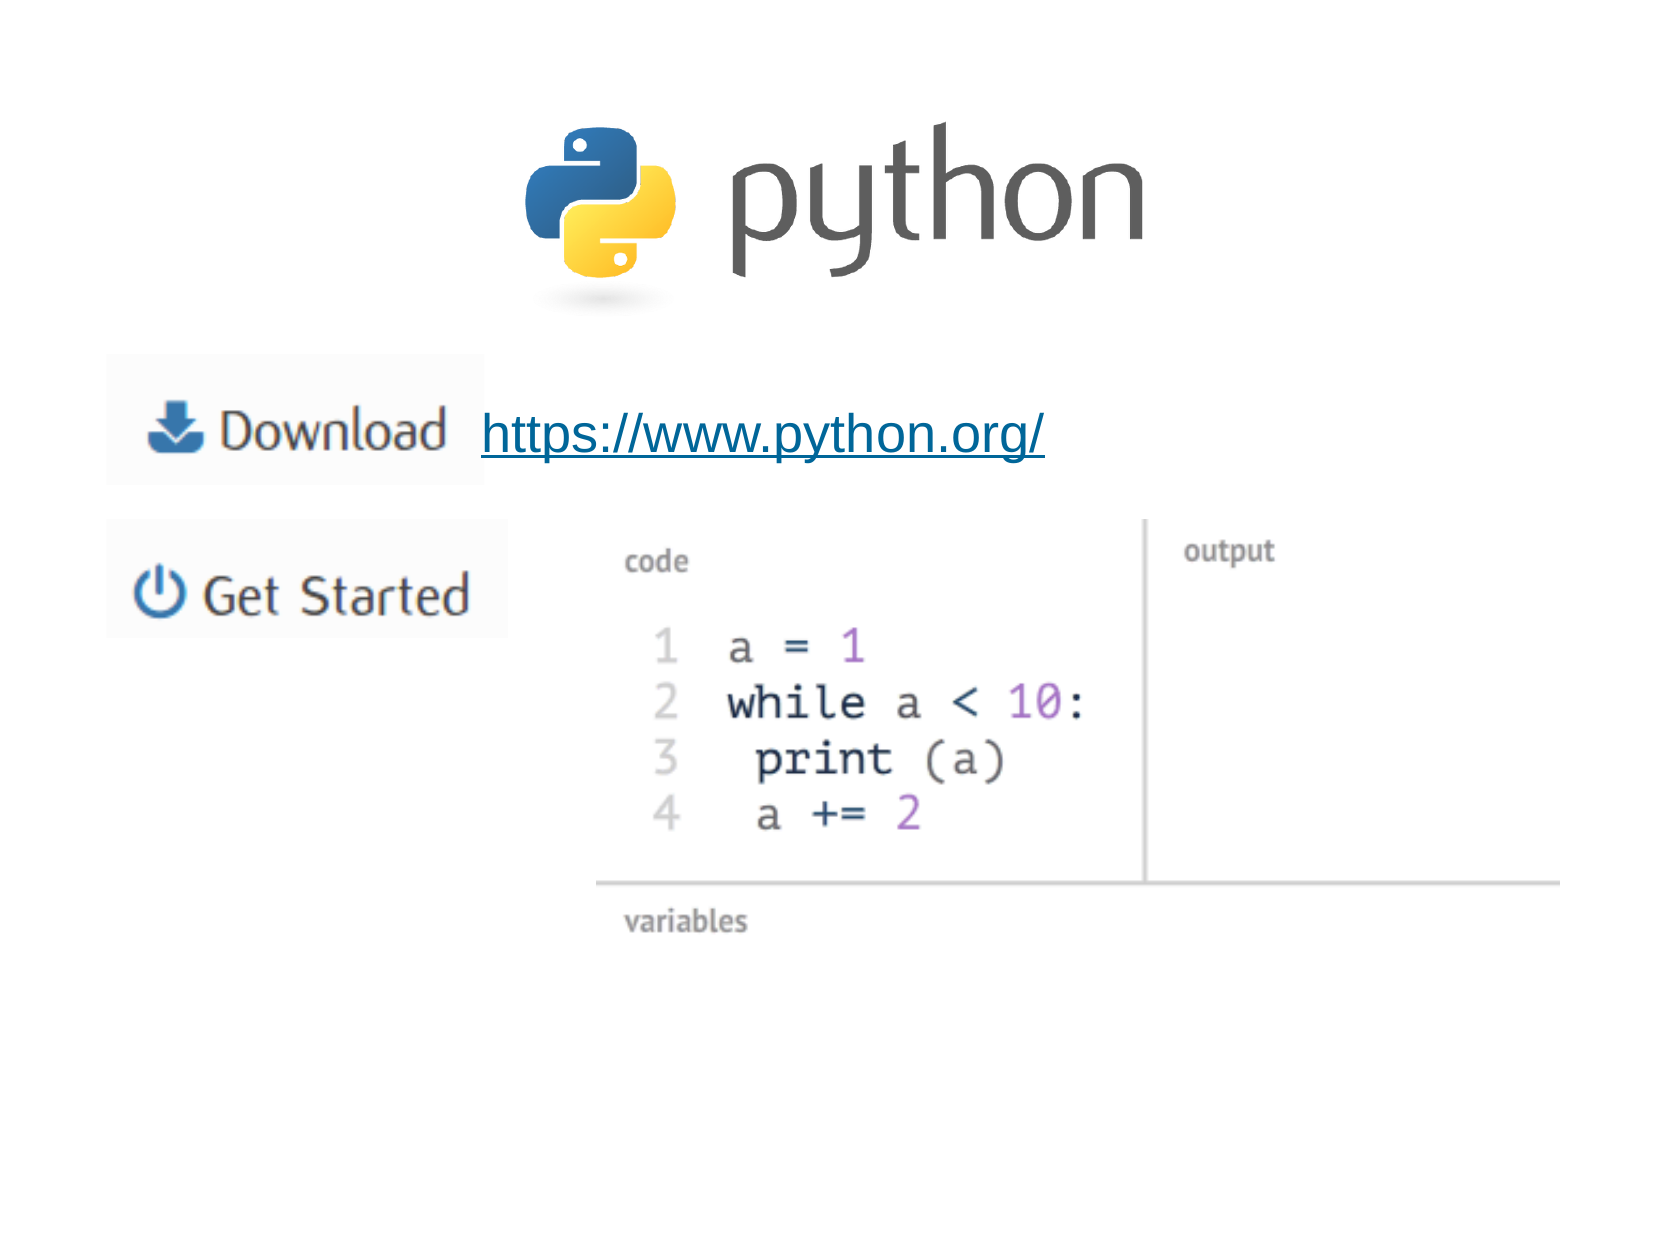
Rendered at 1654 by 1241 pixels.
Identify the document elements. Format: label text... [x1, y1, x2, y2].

picture [106, 519, 508, 638]
text_box https://www.python.org/ [466, 395, 1164, 532]
picture [106, 82, 1223, 485]
picture [596, 519, 1560, 1162]
